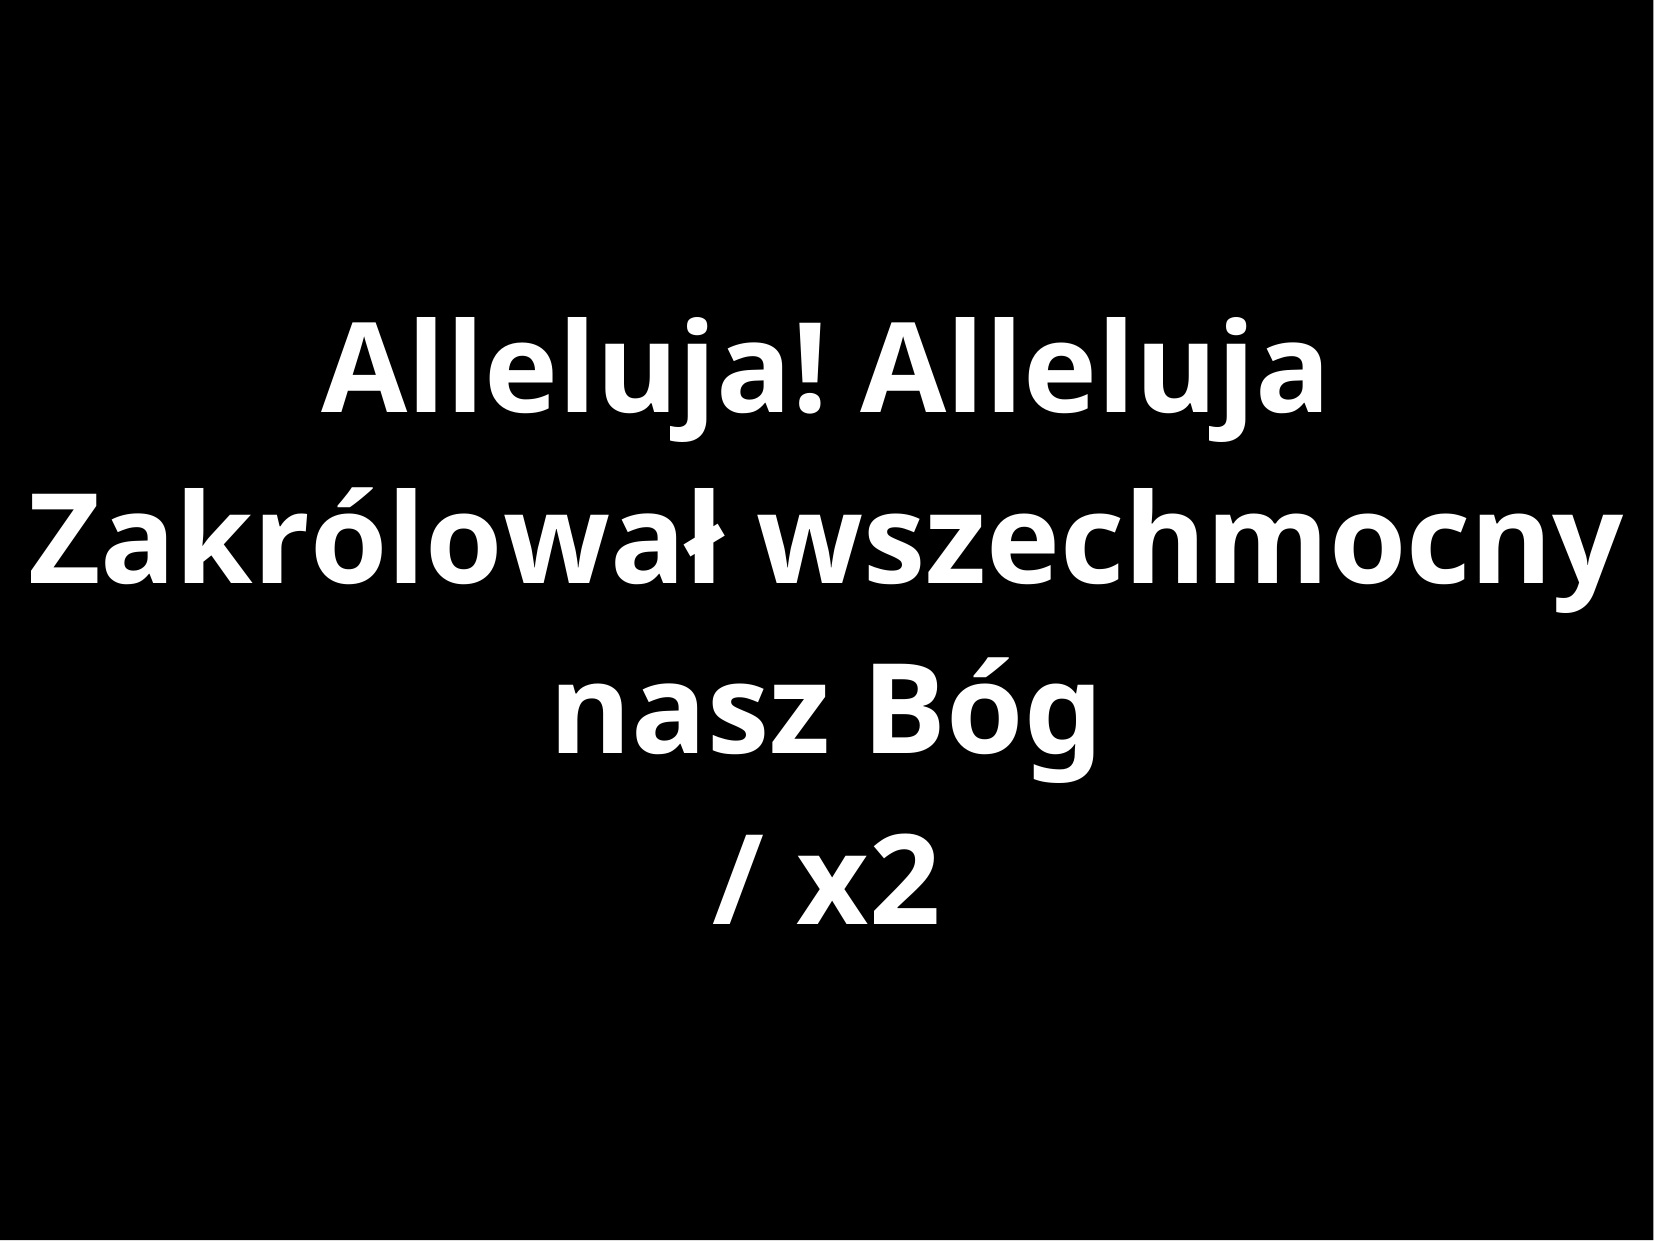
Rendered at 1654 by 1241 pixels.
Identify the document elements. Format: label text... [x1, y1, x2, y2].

title Alleluja! Alleluja Zakrólował wszechmocny nasz Bóg / x2 [0, 0, 1654, 1241]
